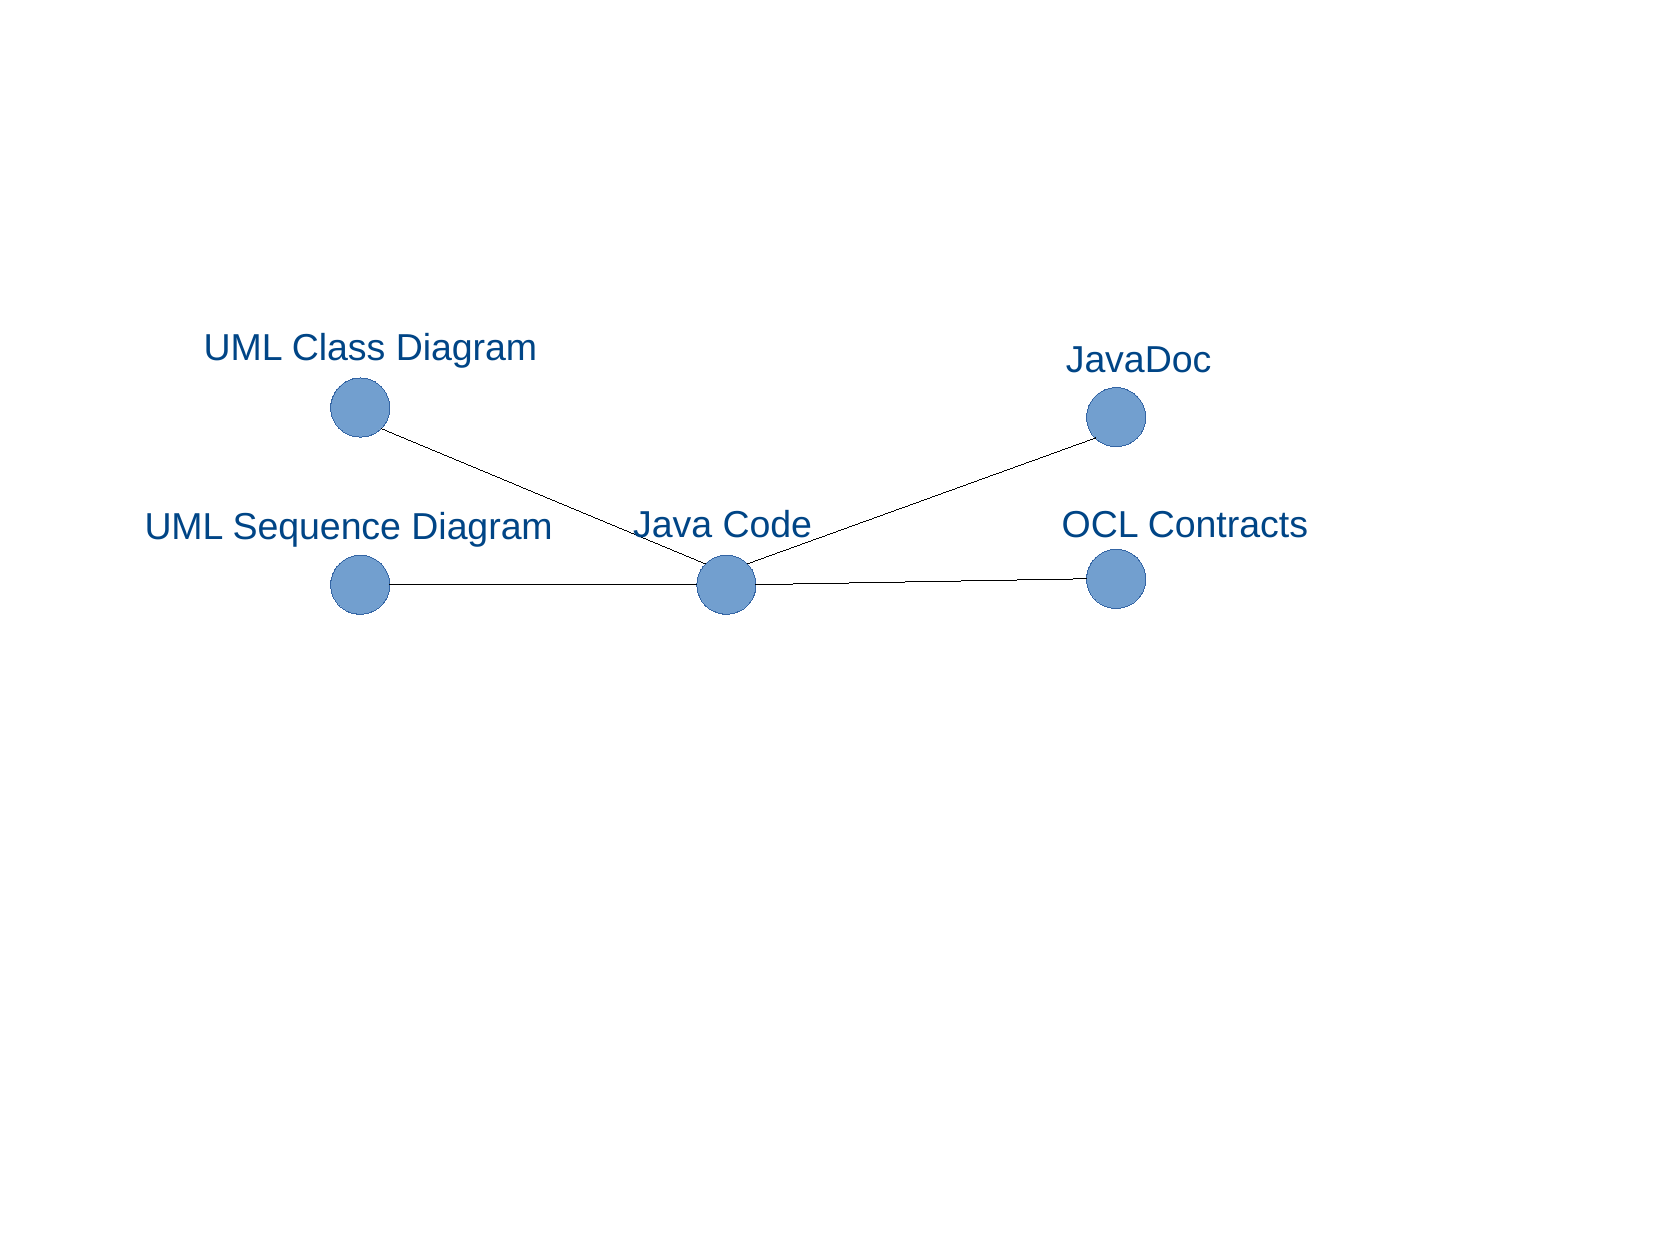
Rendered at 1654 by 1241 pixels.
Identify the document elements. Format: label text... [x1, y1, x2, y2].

text_box [1086, 553, 1146, 609]
text_box OCL Contracts [1046, 496, 1323, 553]
text_box [696, 555, 756, 615]
text_box [1086, 388, 1146, 447]
text_box UML Class Diagram [188, 318, 552, 376]
text_box JavaDoc [1051, 330, 1229, 388]
text_box [330, 556, 390, 615]
text_box UML Sequence Diagram [129, 498, 568, 556]
text_box [330, 377, 390, 438]
text_box Java Code [618, 496, 827, 553]
